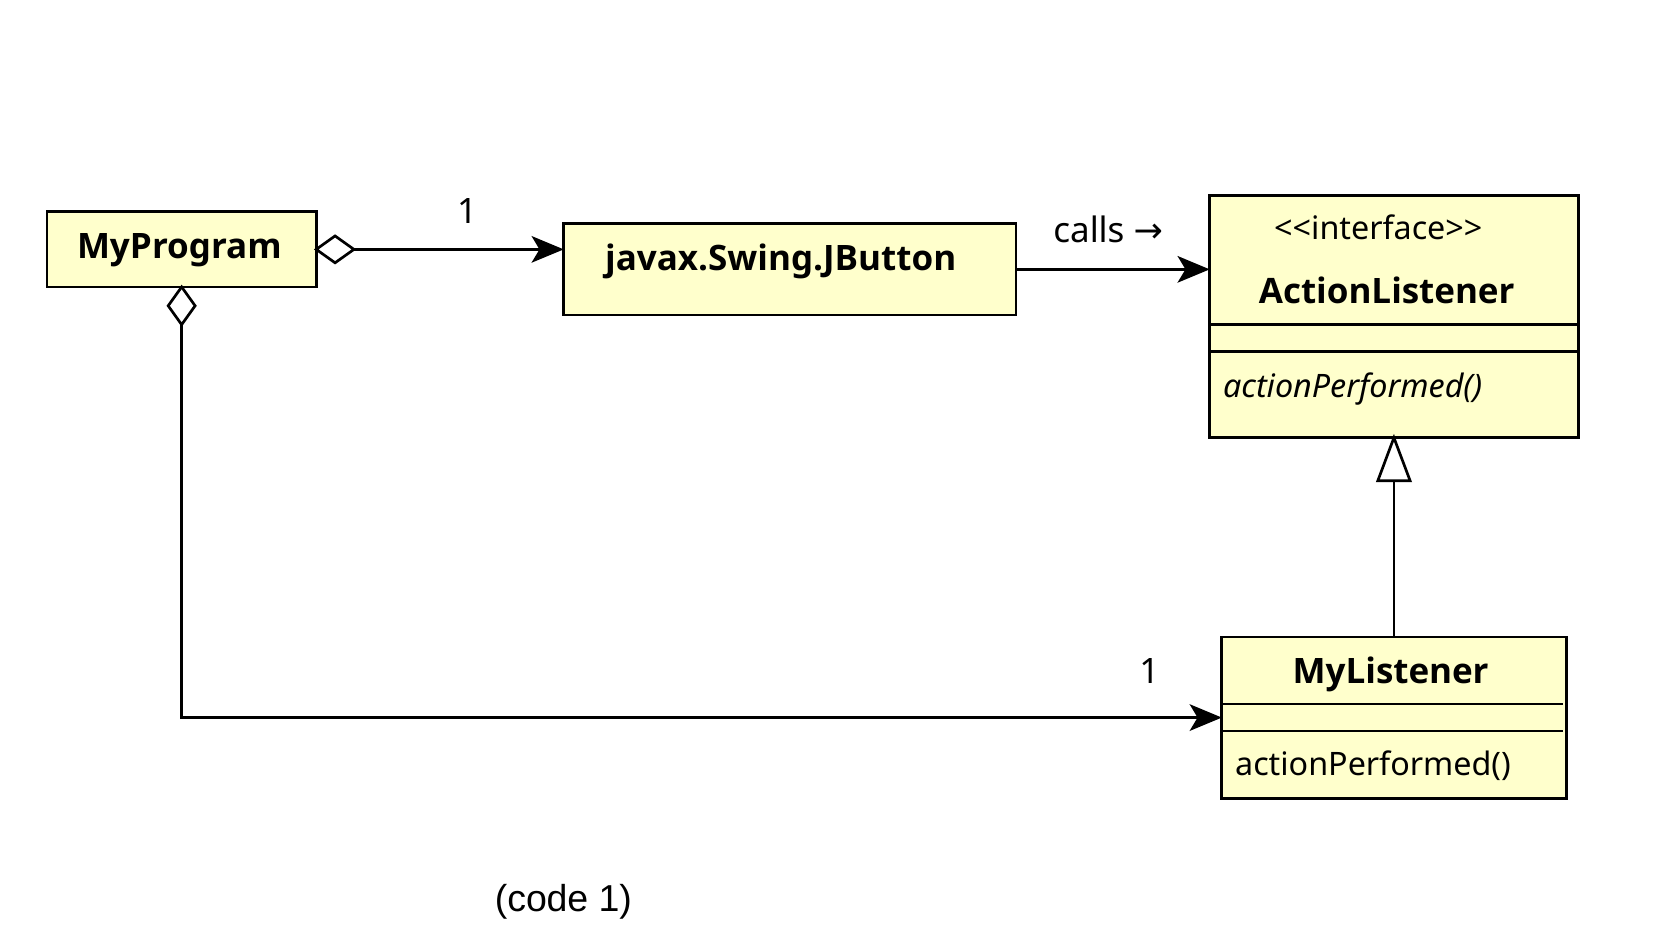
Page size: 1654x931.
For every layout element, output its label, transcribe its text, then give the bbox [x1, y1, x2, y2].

picture [5, 135, 1621, 841]
text_box (code 1) [480, 870, 647, 927]
